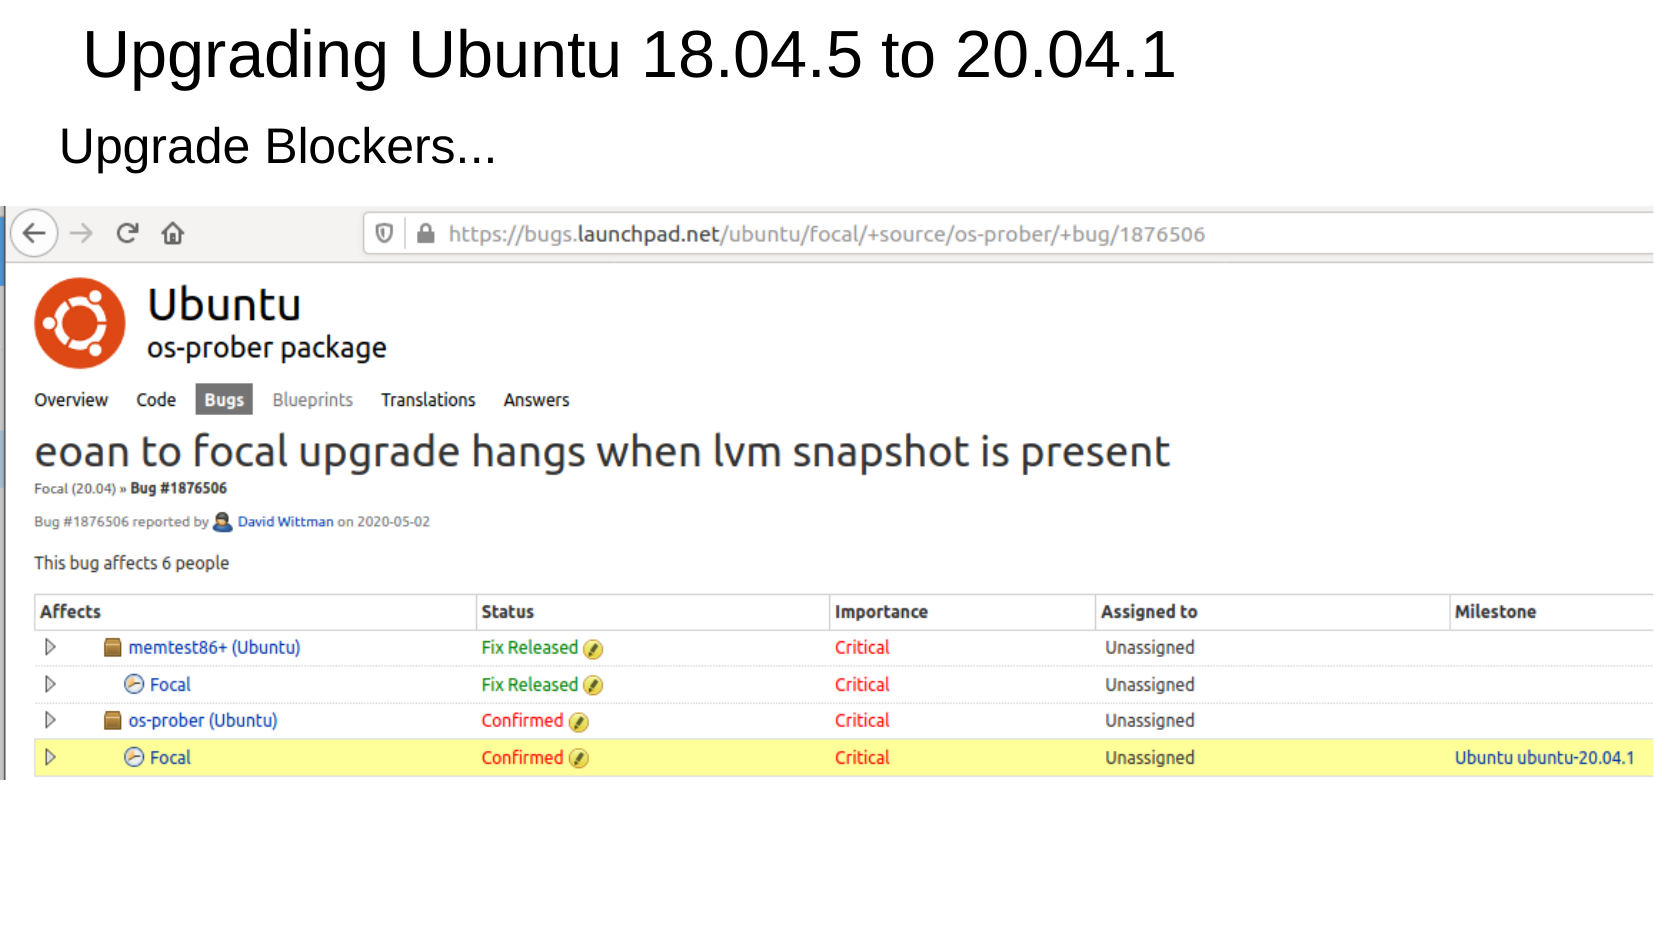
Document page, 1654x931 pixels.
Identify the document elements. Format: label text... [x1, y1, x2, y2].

subtitle Upgrade Blockers... [59, 91, 1548, 201]
title Upgrading Ubuntu 18.04.5 to 20.04.1 [82, 16, 1571, 92]
picture [0, 206, 1654, 780]
